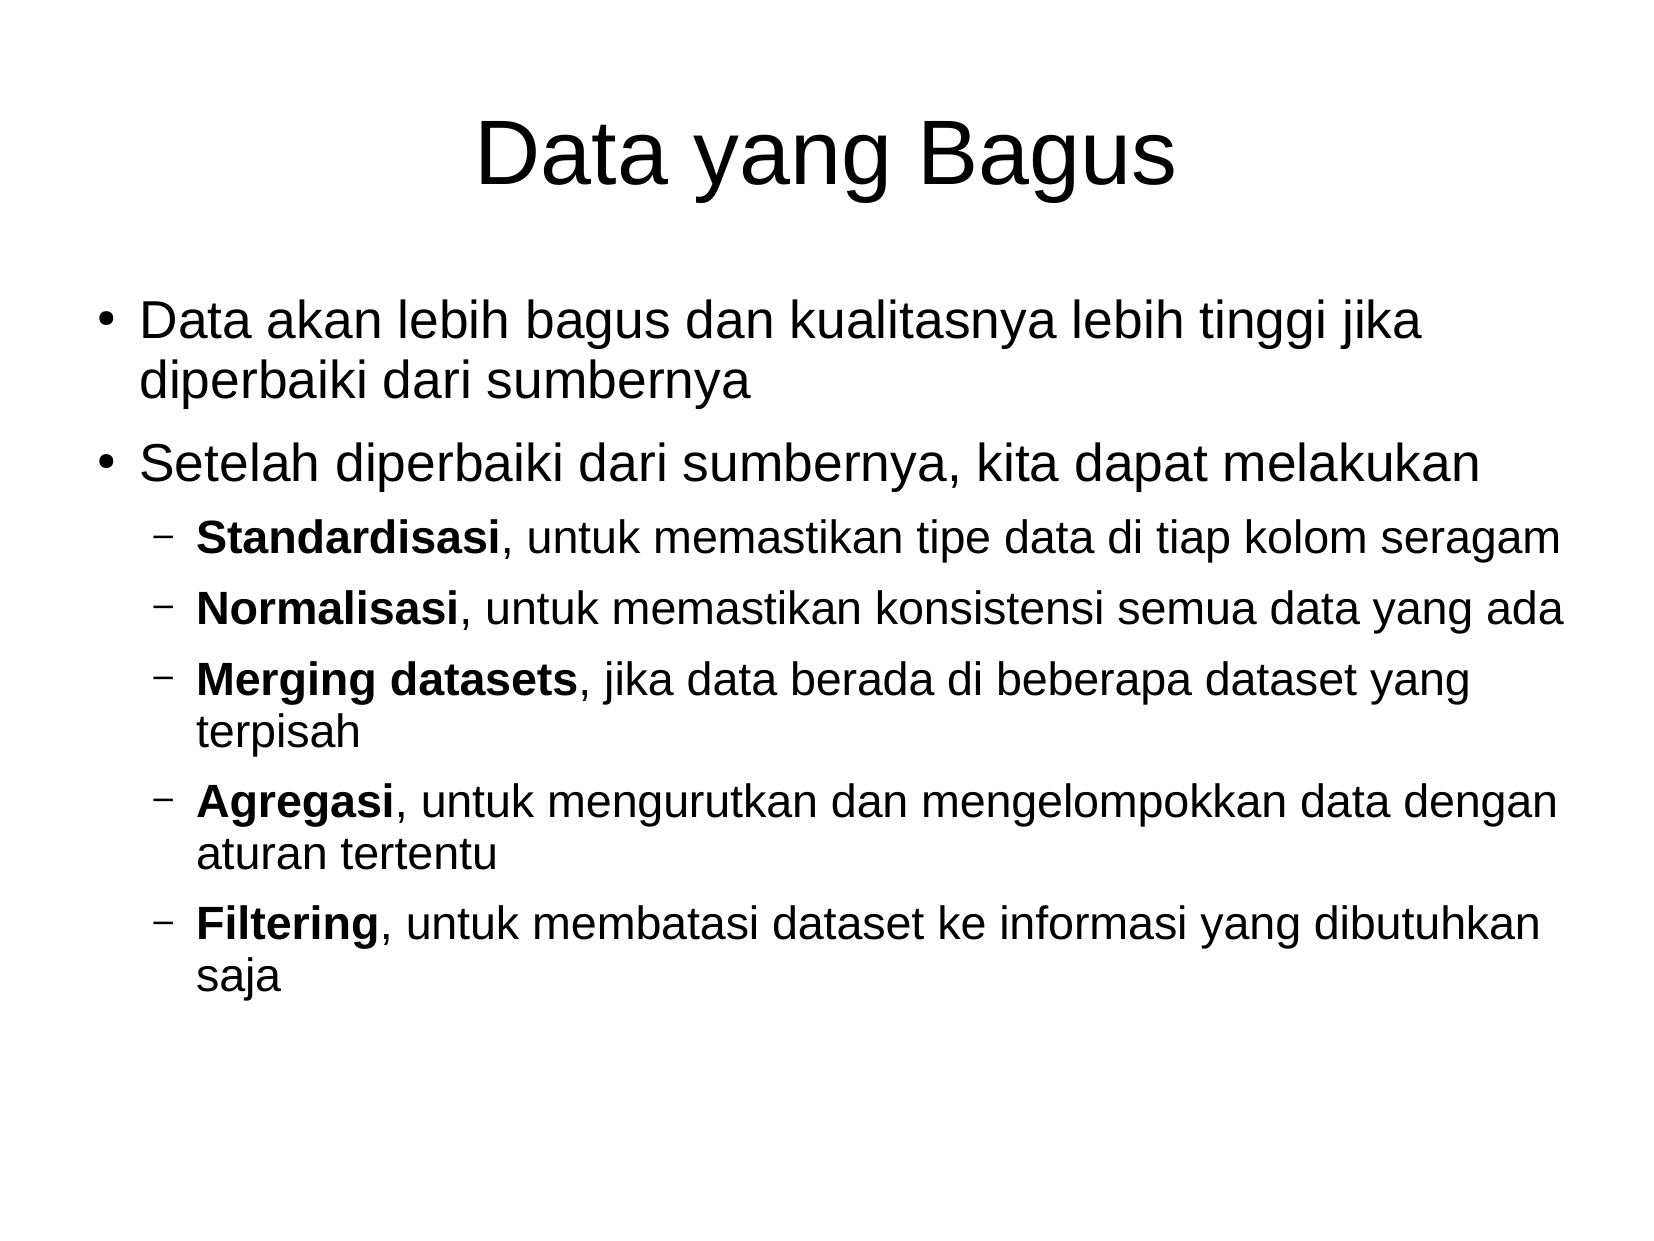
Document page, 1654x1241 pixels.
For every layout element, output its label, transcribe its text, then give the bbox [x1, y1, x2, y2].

list Data akan lebih bagus dan kualitasnya lebih tinggi jika diperbaiki dari sumbernya Setelah diperbaiki dari sumbernya, kita dapat melakukan Standardisasi, untuk memastikan tipe data di tiap kolom seragam Normalisasi, untuk memastikan konsistensi semua data yang ada Merging datasets, jika data berada di beberapa dataset yang terpisah Agregasi, untuk mengurutkan dan mengelompokkan data dengan aturan tertentu Filtering, untuk membatasi dataset ke informasi yang dibutuhkan saja [82, 290, 1571, 1010]
title Data yang Bagus [82, 49, 1571, 257]
